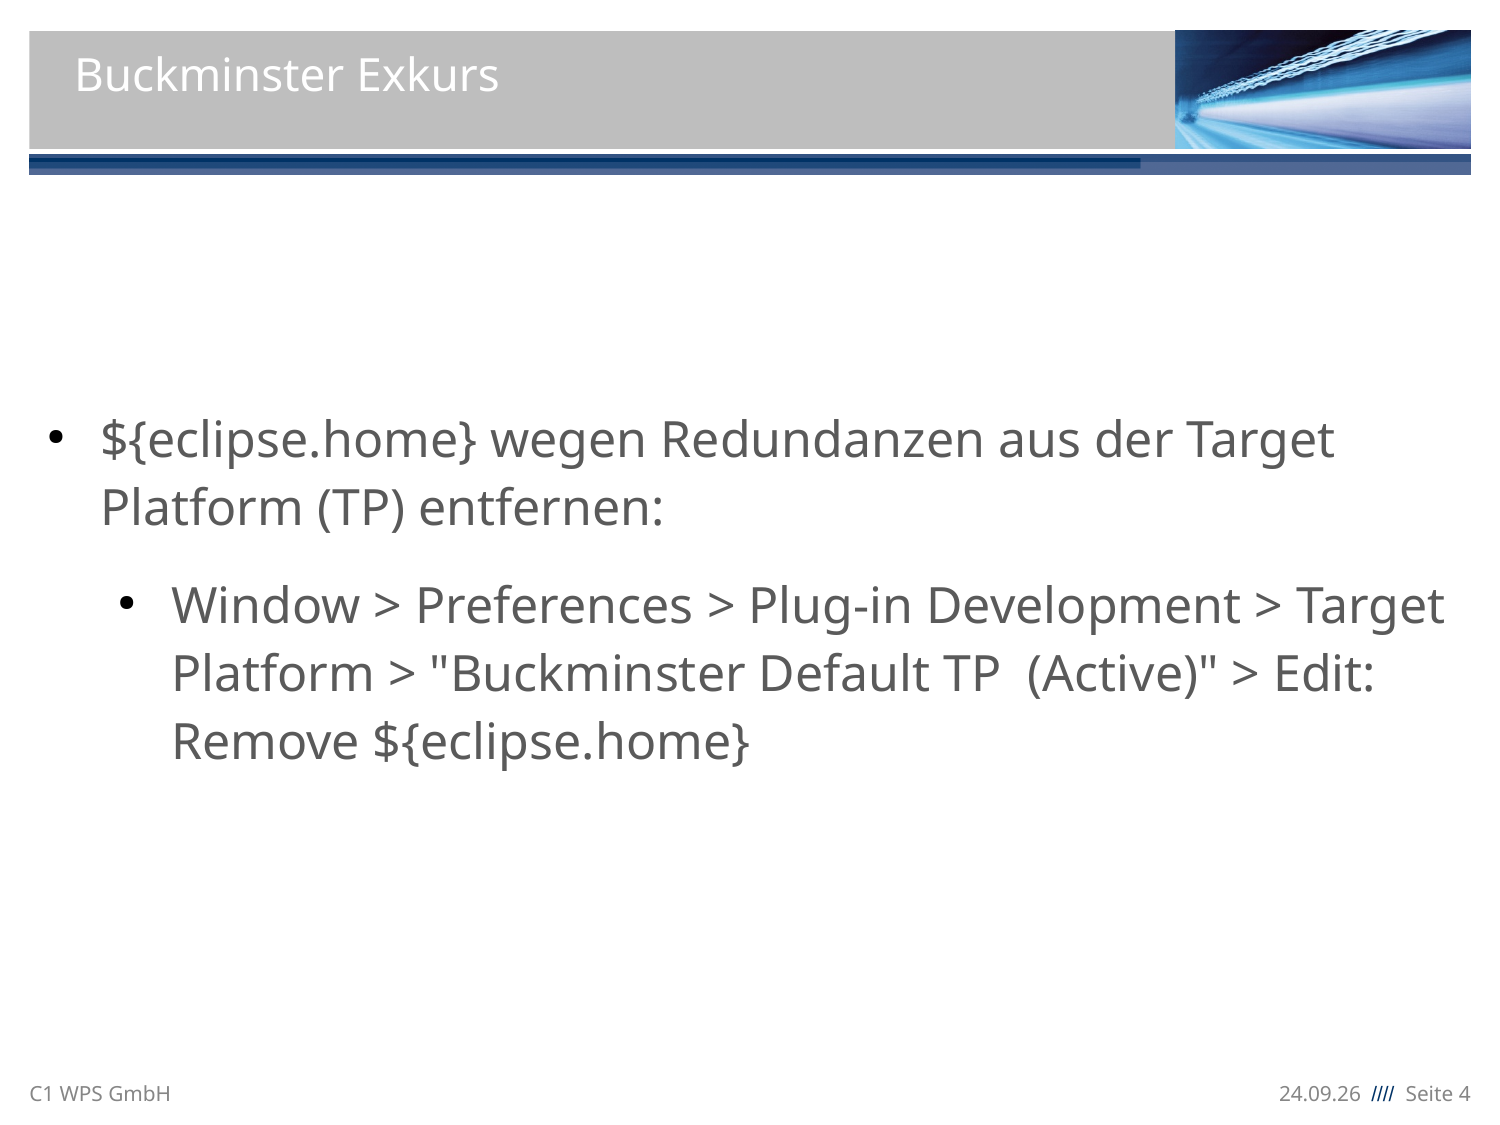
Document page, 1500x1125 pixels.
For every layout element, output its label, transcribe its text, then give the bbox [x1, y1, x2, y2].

title Buckminster Exkurs [29, 31, 1176, 149]
list ${eclipse.home} wegen Redundanzen aus der Target Platform (TP) entfernen: Window > Preferences > Plug-in Development > Target Platform > "Buckminster Default TP (Active)" > Edit: Remove ${eclipse.home} [29, 208, 1471, 1044]
picture [29, 154, 1471, 175]
picture [1175, 30, 1471, 149]
